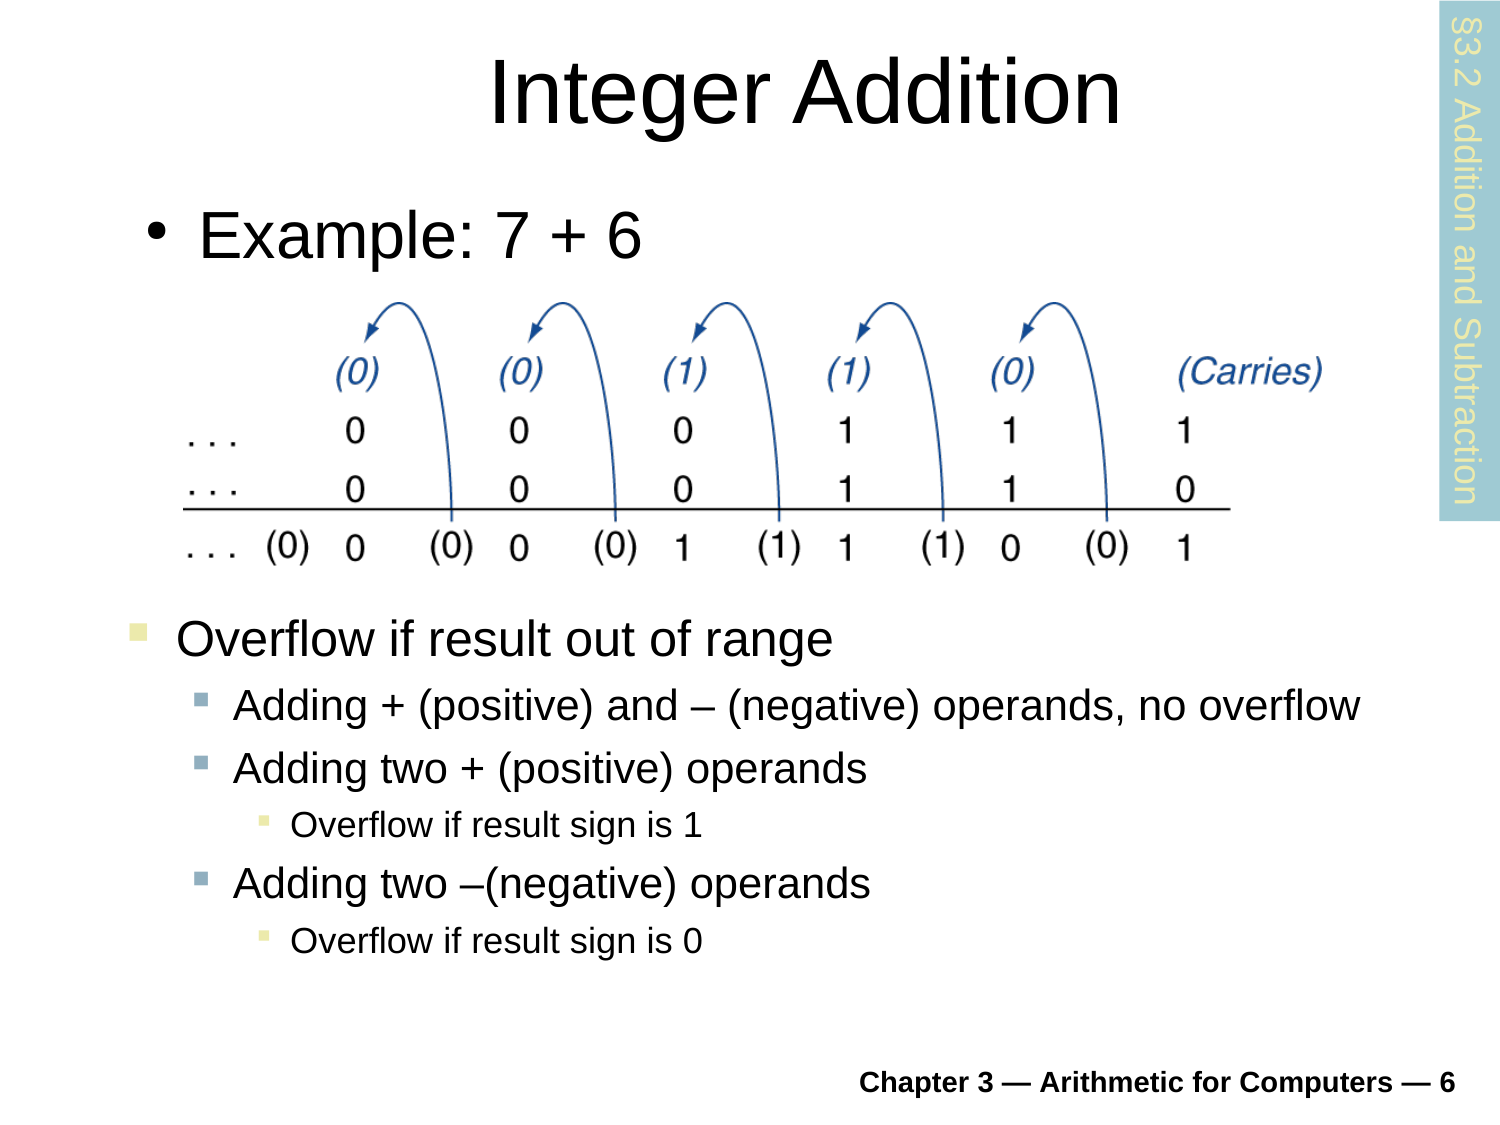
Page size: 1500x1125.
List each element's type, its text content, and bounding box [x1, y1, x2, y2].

text_box §3.2 Addition and Subtraction [1439, 0, 1500, 522]
text_box Overflow if result out of range Adding + (positive) and – (negative) operands, no overflow Adding two + (positive) operands Overflow if result sign is 1 Adding two –(negative) operands Overflow if result sign is 0 [112, 597, 1388, 1024]
list Example: 7 + 6 [112, 184, 1439, 296]
picture [183, 302, 1322, 569]
text_box Chapter 3 — Arithmetic for Computers — <number> [277, 1046, 1471, 1106]
title Integer Addition [112, 23, 1439, 149]
